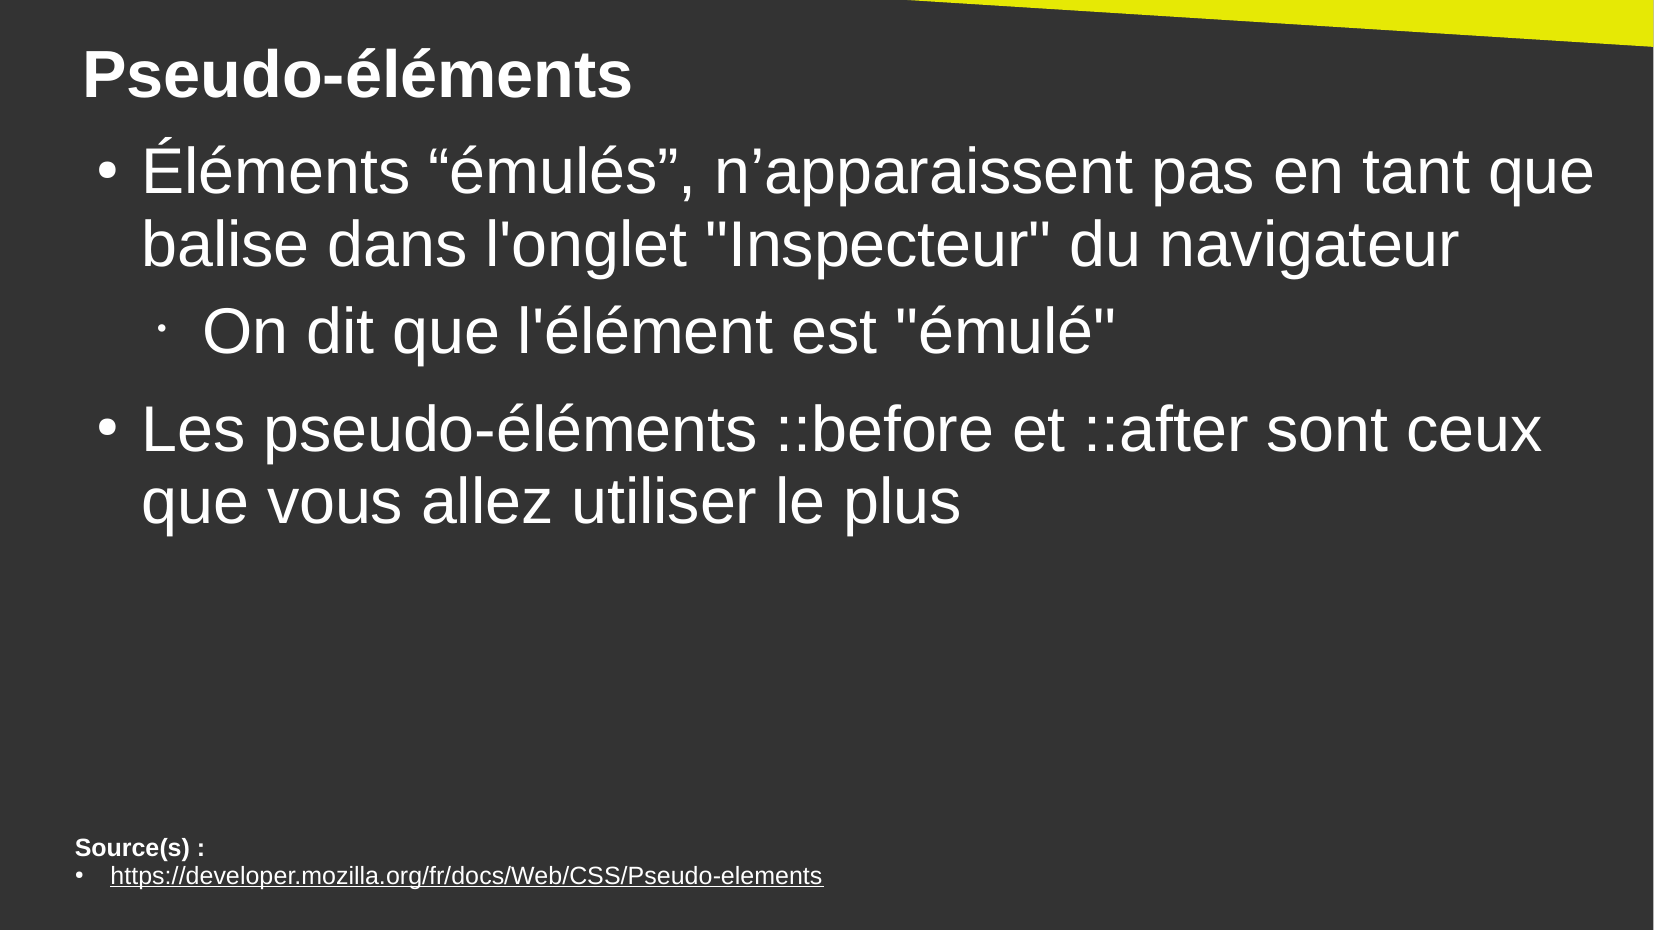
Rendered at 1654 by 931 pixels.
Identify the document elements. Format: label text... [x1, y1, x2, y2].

text_box Source(s) : https://developer.mozilla.org/fr/docs/Web/CSS/Pseudo-elements [60, 826, 1583, 898]
title Pseudo-éléments [82, 37, 1571, 114]
text_box [907, 0, 1654, 47]
list Éléments “émulés”, n’apparaissent pas en tant que balise dans l'onglet "Inspecteur" du navigateur On dit que l'élément est "émulé" Les pseudo-éléments ::before et ::after sont ceux que vous allez utiliser le plus [80, 135, 1620, 603]
